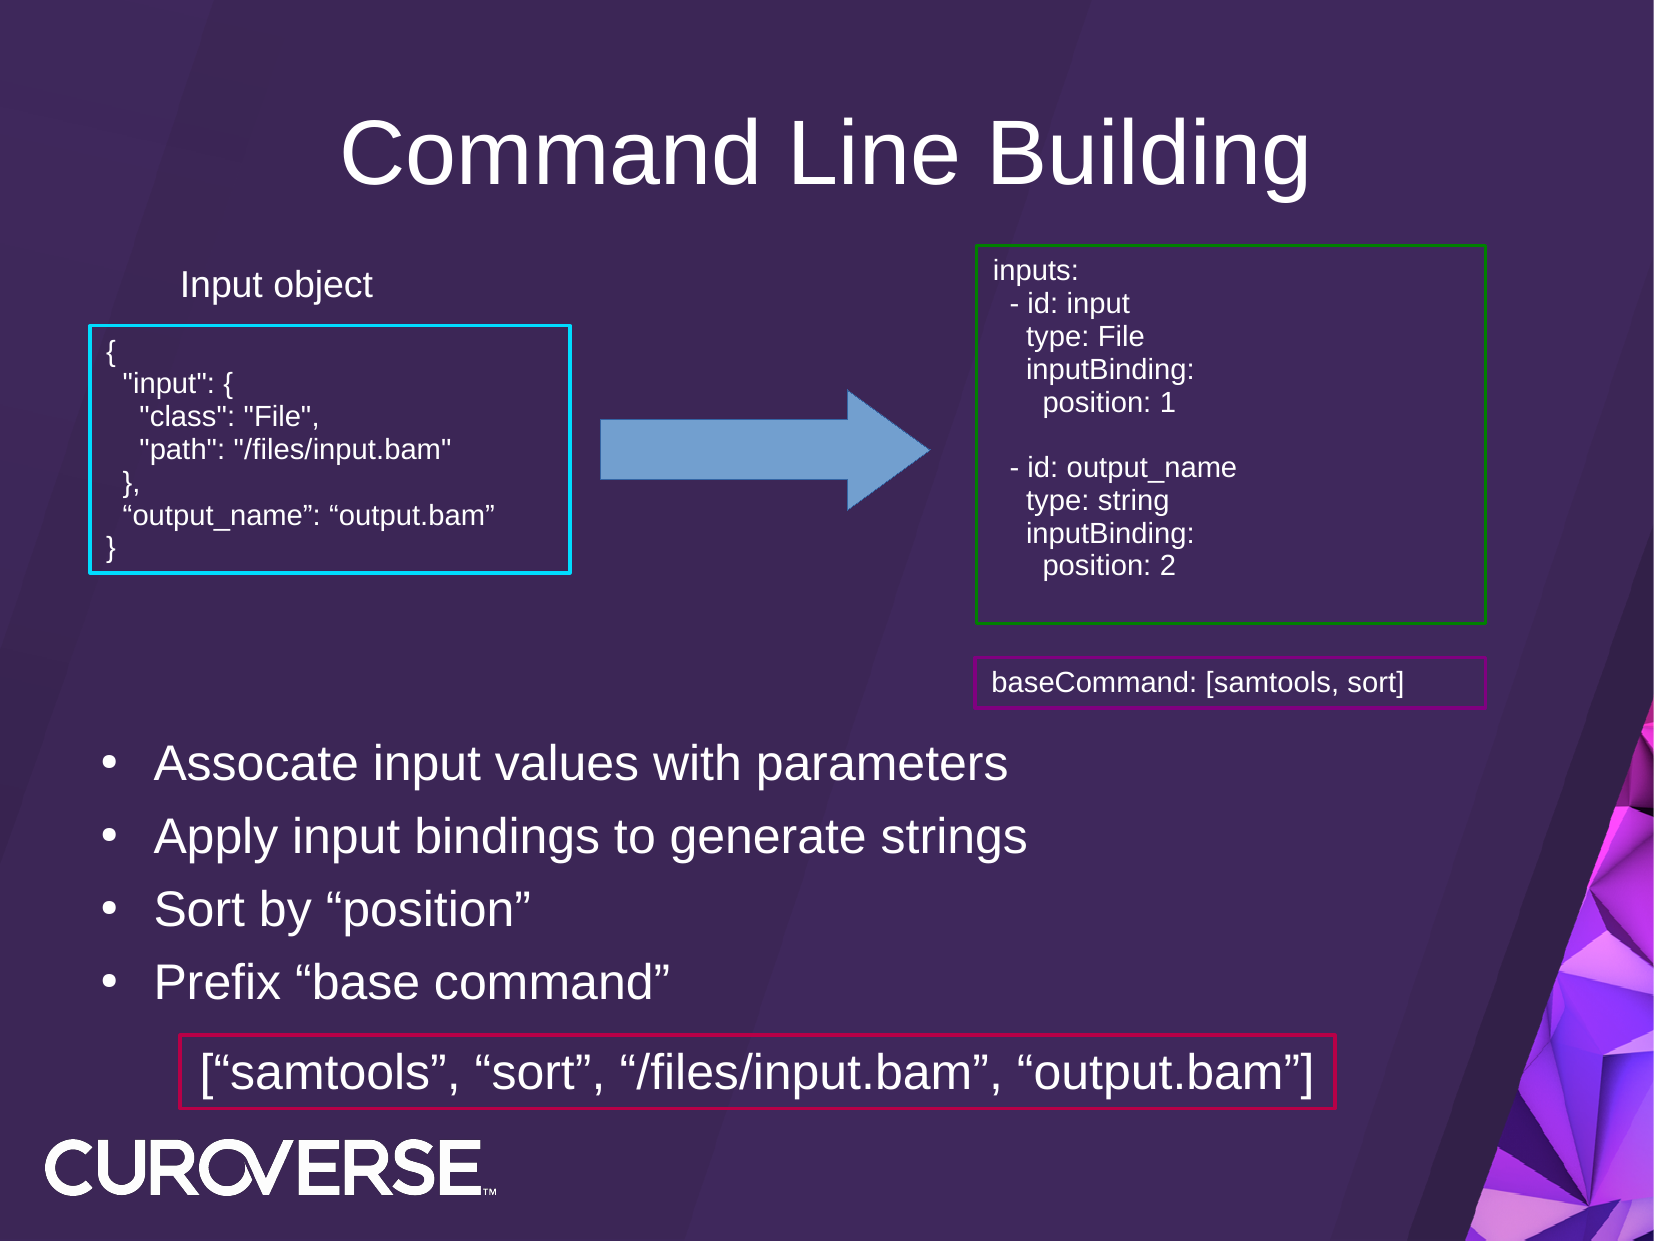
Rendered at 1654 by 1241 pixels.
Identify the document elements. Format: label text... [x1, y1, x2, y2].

text_box [“samtools”, “sort”, “/files/input.bam”, “output.bam”] [180, 1035, 1336, 1109]
title Command Line Building [82, 49, 1571, 257]
text_box { "input": { "class": "File", "path": "/files/input.bam" }, “output_name”: “output.bam” } [90, 325, 571, 574]
text_box inputs: - id: input type: File inputBinding: position: 1 - id: output_name type: string inputBinding: position: 2 [976, 245, 1486, 624]
list Assocate input values with parameters Apply input bindings to generate strings Sort by “position” Prefix “base command” [82, 734, 1571, 1036]
picture [0, 0, 1654, 1241]
text_box Input object [165, 256, 526, 314]
text_box [600, 389, 931, 511]
text_box baseCommand: [samtools, sort] [975, 657, 1486, 709]
